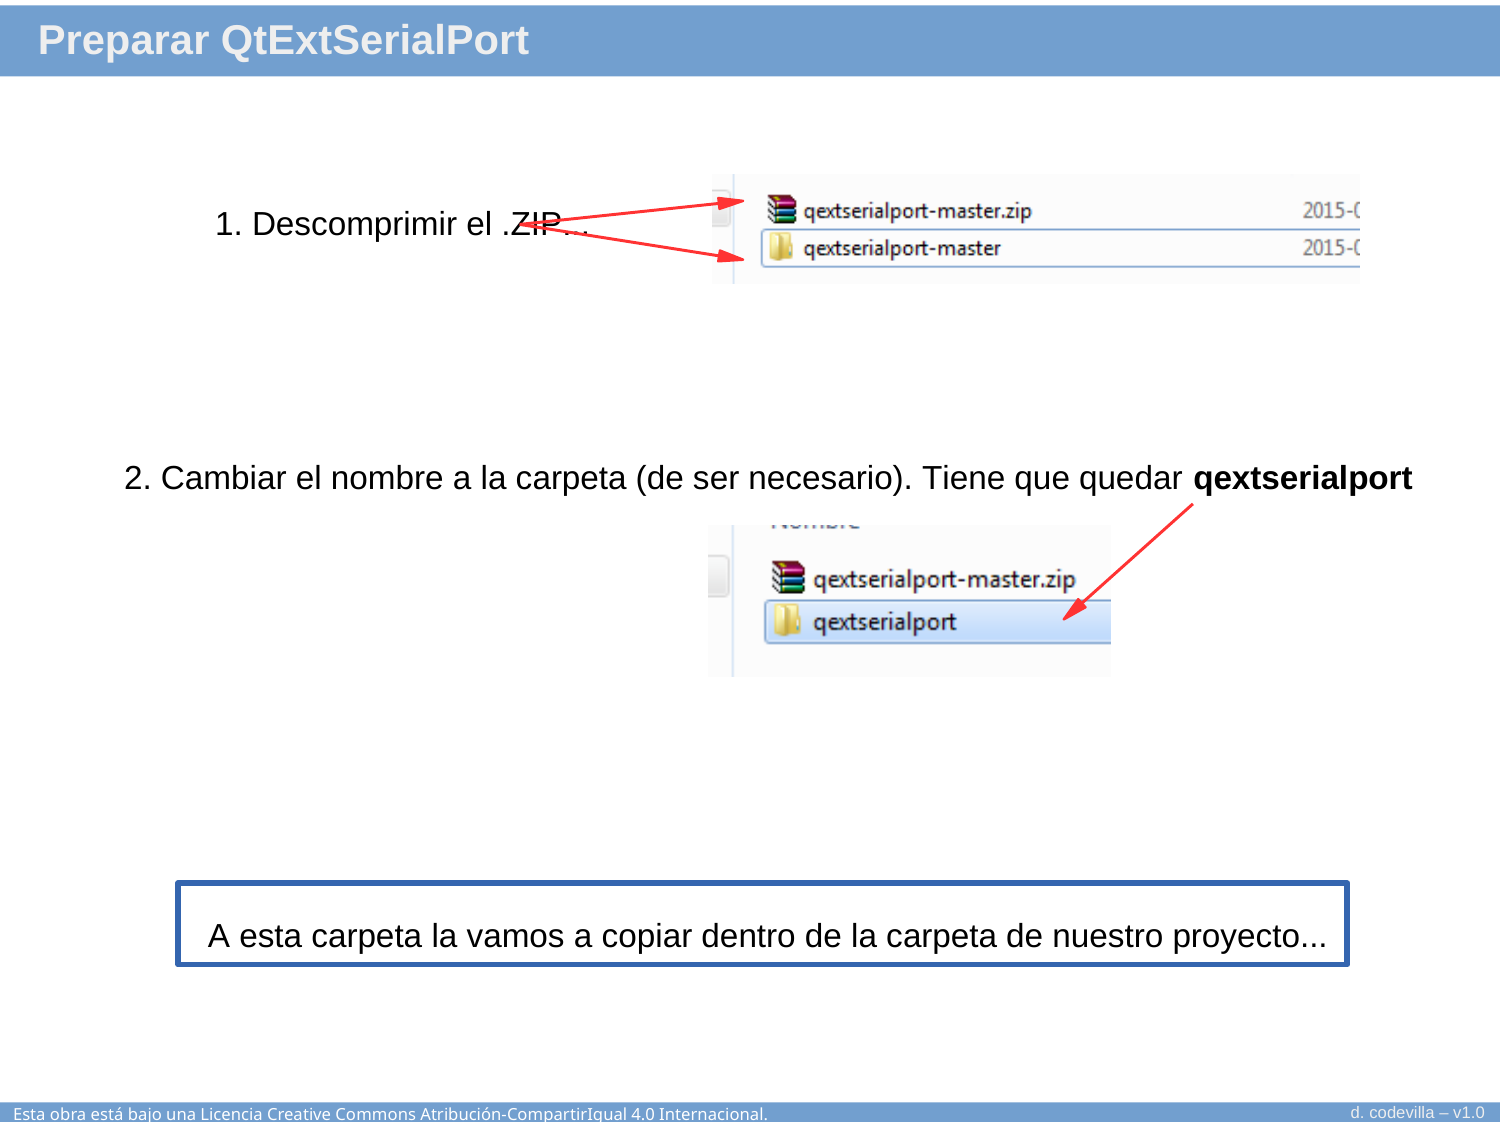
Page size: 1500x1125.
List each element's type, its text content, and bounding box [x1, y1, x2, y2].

text_box 1. Descomprimir el .ZIP... [188, 174, 615, 250]
text_box 2. Cambiar el nombre a la carpeta (de ser necesario). Tiene que quedar qextserialport [97, 428, 1429, 504]
picture [708, 525, 1111, 677]
text_box A esta carpeta la vamos a copiar dentro de la carpeta de nuestro proyecto... [178, 883, 1348, 965]
text_box Preparar QtExtSerialPort [23, 5, 545, 72]
text_box 1. Descomprimir el .ZIP... [546, 216, 615, 237]
picture [712, 174, 1360, 284]
